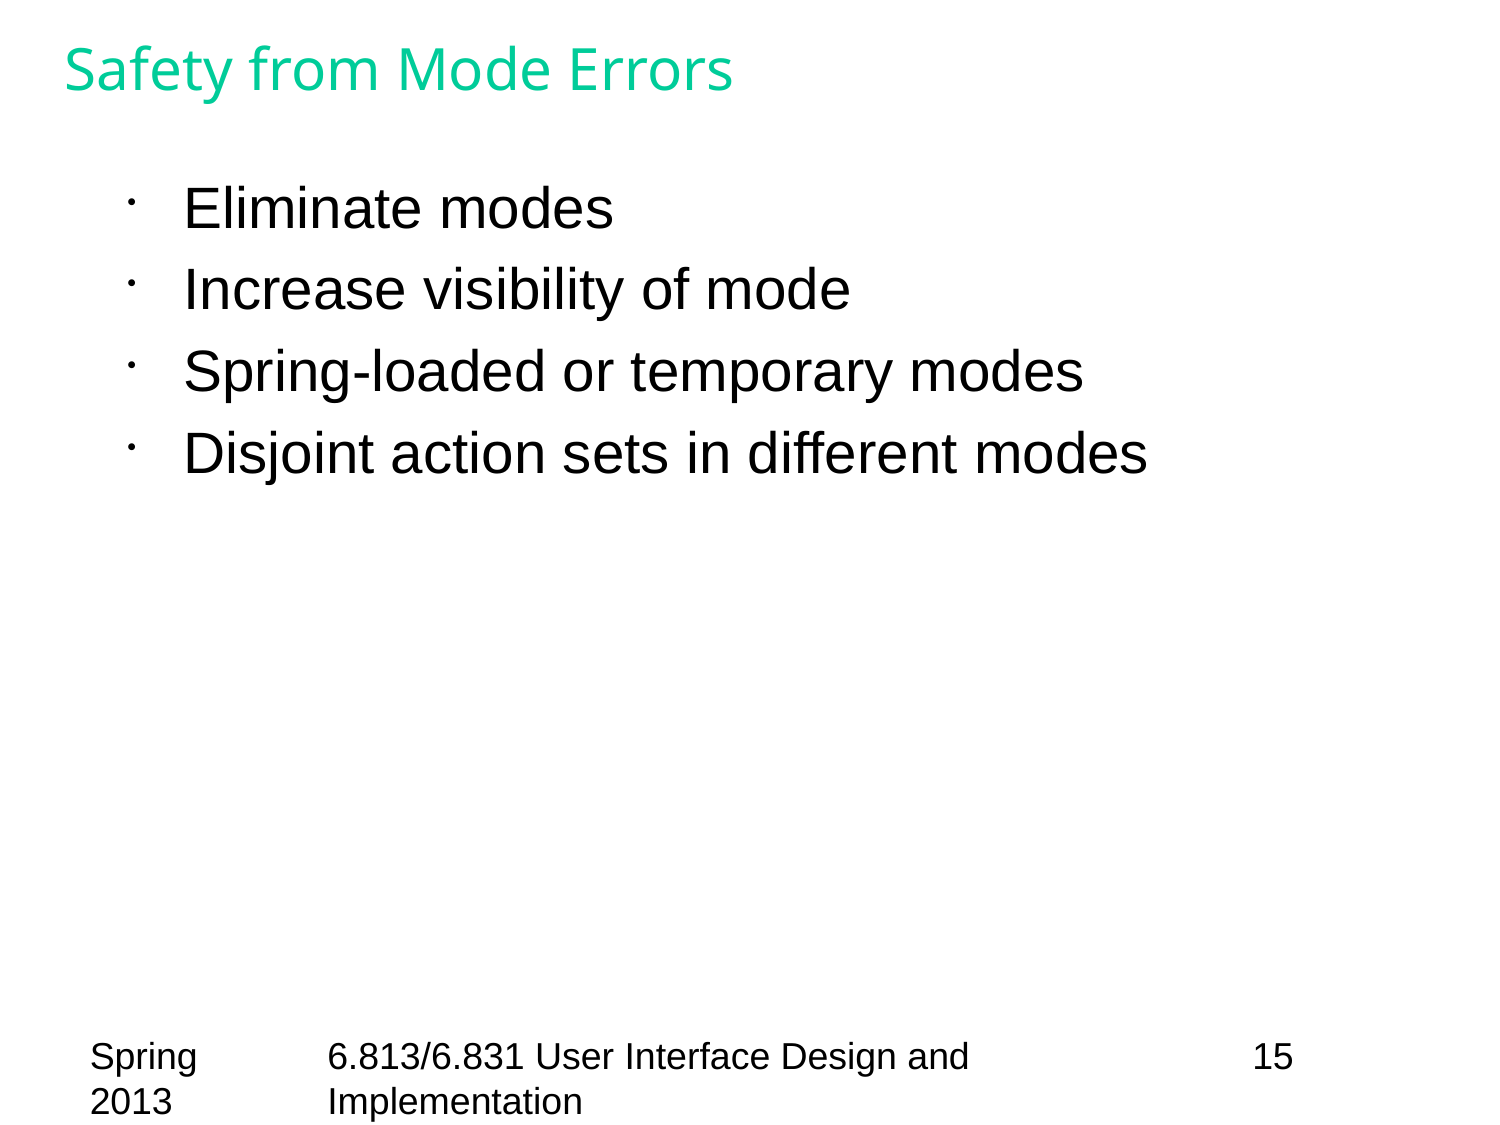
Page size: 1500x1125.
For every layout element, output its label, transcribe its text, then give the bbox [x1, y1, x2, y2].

title Safety from Mode Errors [50, 24, 1438, 150]
footer 6.813/6.831 User Interface Design and Implementation [312, 1024, 1225, 1103]
slide_number <number> [1237, 1024, 1425, 1103]
slide_number Spring 2013 [75, 1024, 300, 1103]
list Eliminate modes Increase visibility of mode Spring-loaded or temporary modes Disjoint action sets in different modes [112, 162, 1388, 1000]
